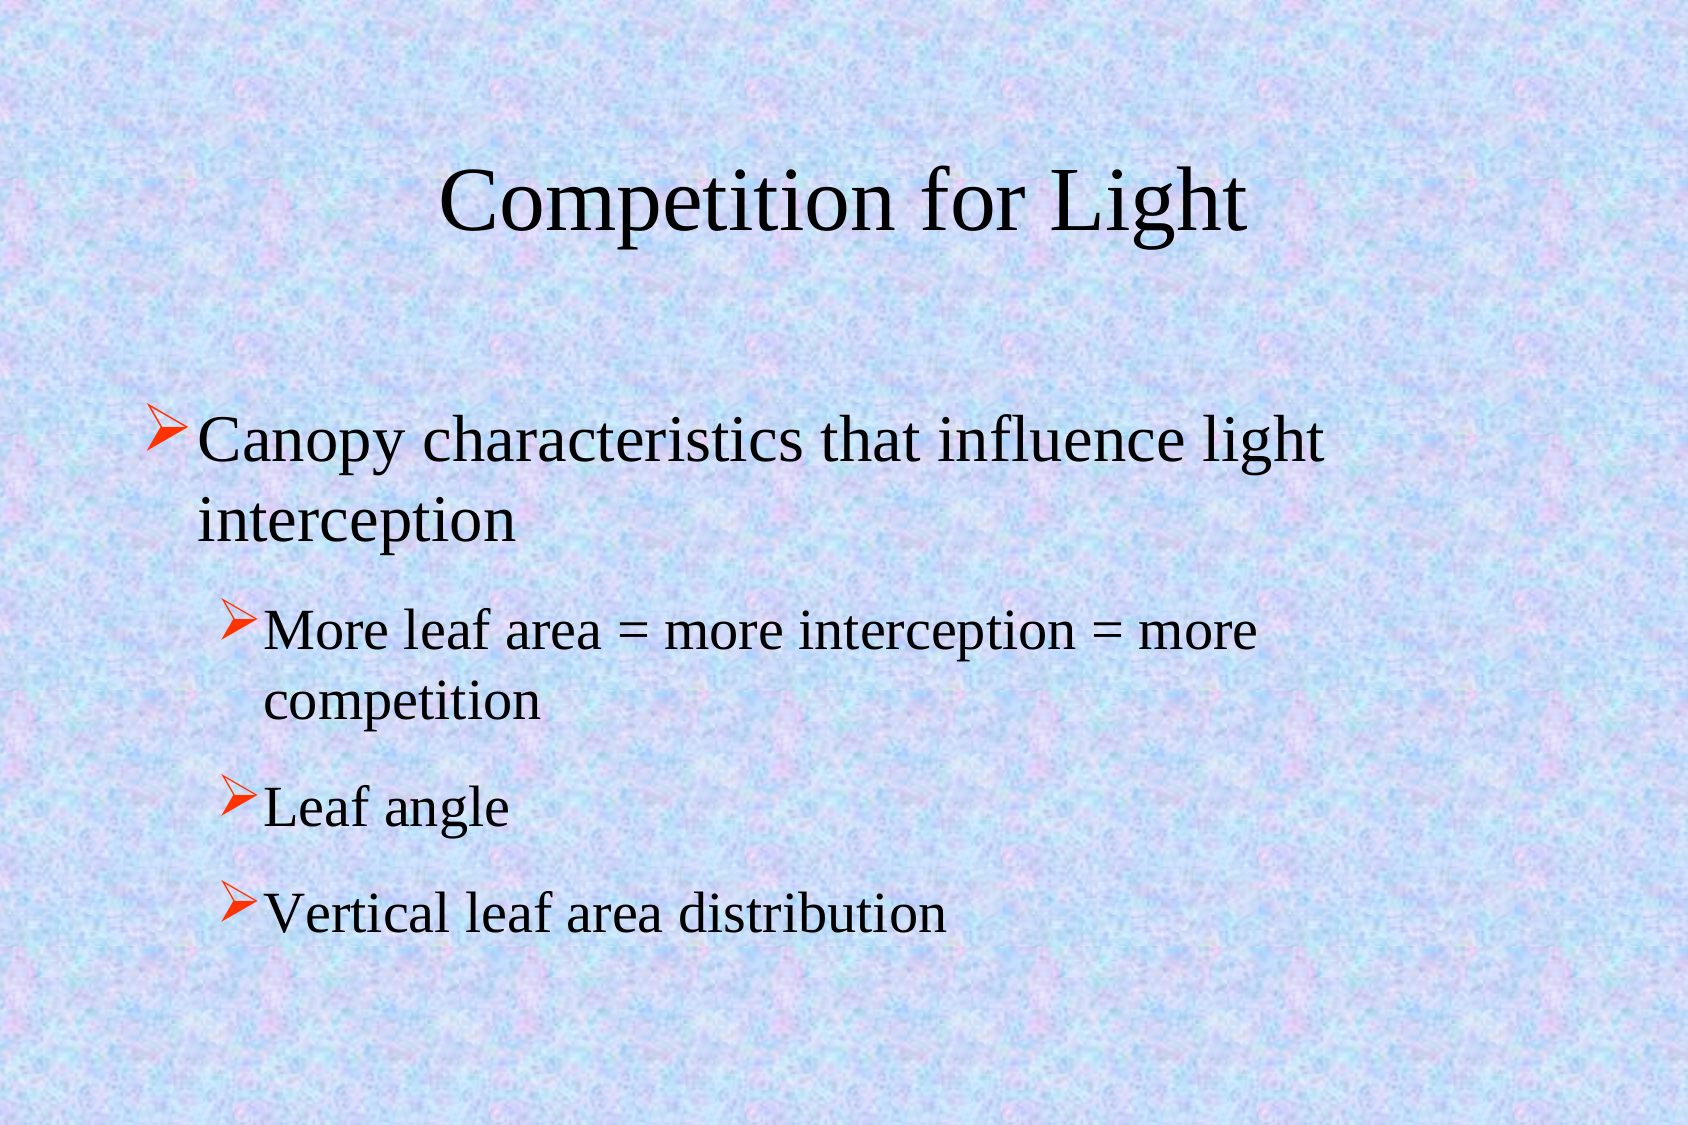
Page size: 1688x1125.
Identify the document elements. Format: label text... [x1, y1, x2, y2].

list Canopy characteristics that influence light interception More leaf area = more interception = more competition Leaf angle Vertical leaf area distribution [126, 387, 1561, 1000]
picture [0, 0, 1688, 1125]
title Competition for Light [126, 99, 1561, 288]
